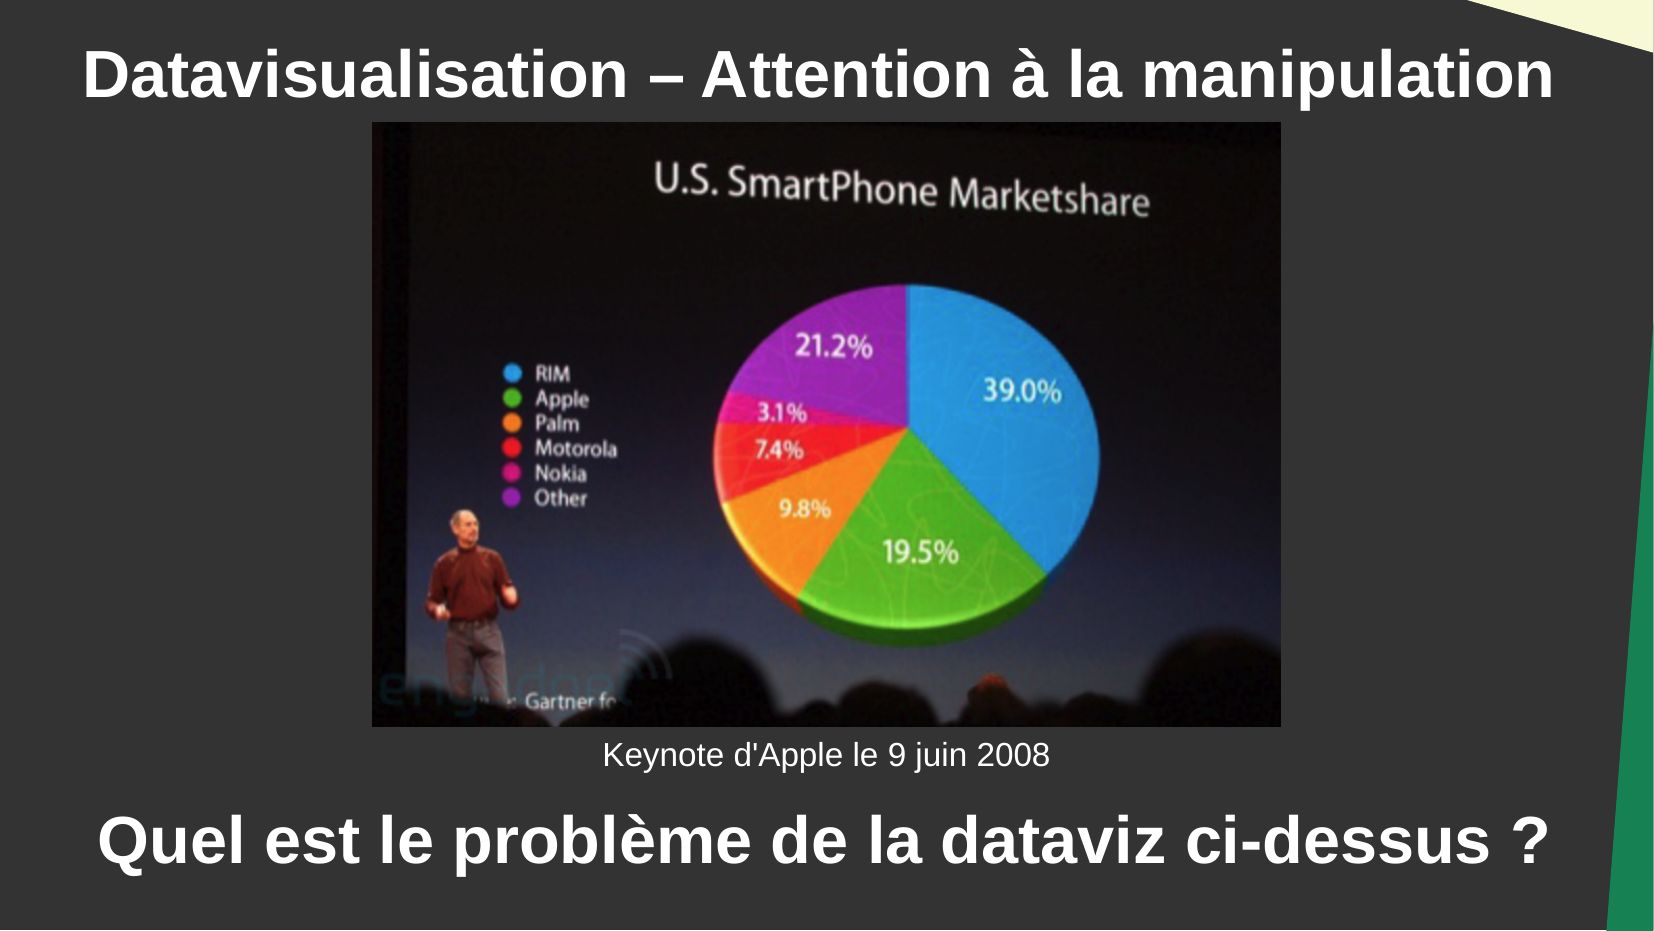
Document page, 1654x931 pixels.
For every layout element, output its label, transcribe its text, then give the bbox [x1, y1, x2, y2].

text_box [1606, 315, 1654, 931]
title Keynote d'Apple le 9 juin 2008 [31, 736, 1622, 774]
text_box [1466, 0, 1654, 53]
picture [372, 122, 1281, 727]
title Quel est le problème de la dataviz ci-dessus ? [81, 803, 1570, 888]
title Datavisualisation – Attention à la manipulation [82, 37, 1571, 122]
